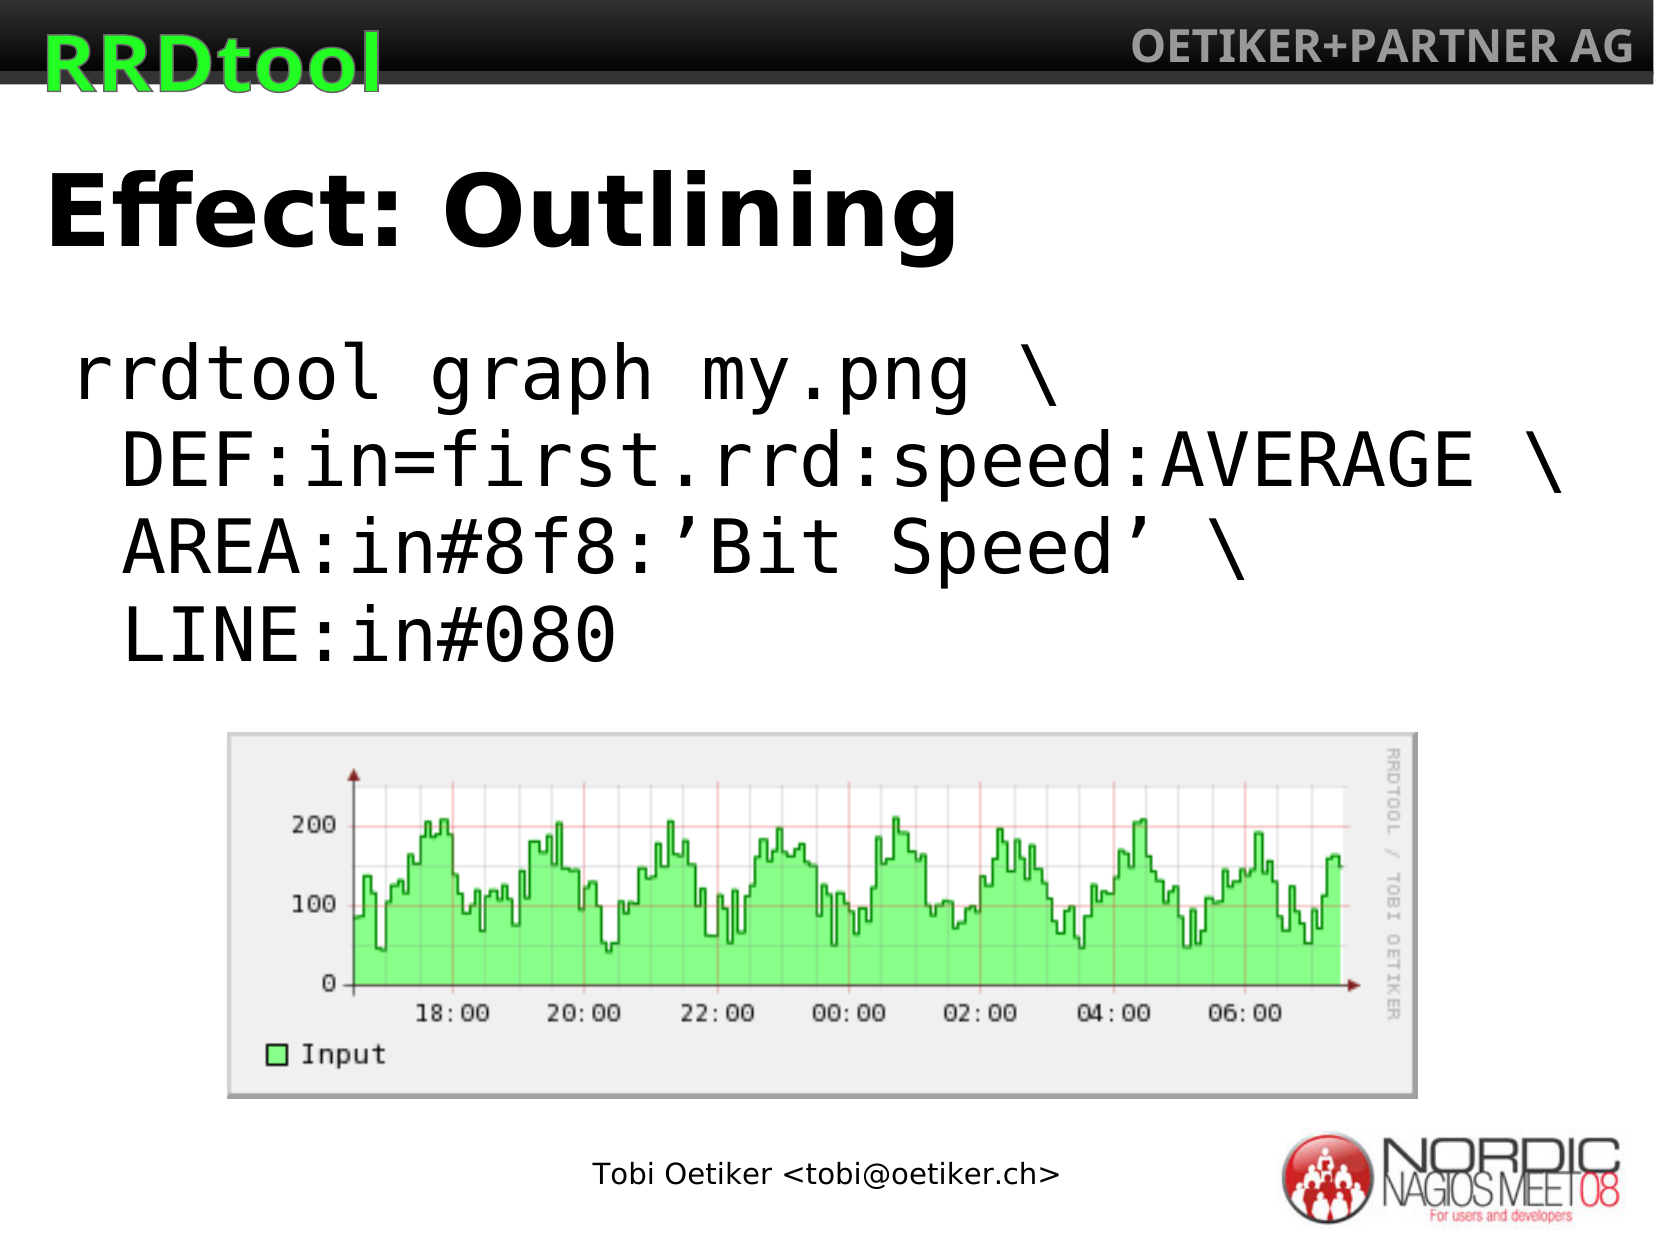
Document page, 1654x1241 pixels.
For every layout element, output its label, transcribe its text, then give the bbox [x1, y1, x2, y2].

title Effect: Outlining [43, 137, 1582, 287]
list rrdtool graph my.png \ DEF:in=first.rrd:speed:AVERAGE \ AREA:in#8f8:’Bit Speed’ \ LINE:in#080 [50, 329, 1571, 1099]
picture [227, 732, 1418, 1099]
picture [1262, 1116, 1654, 1241]
